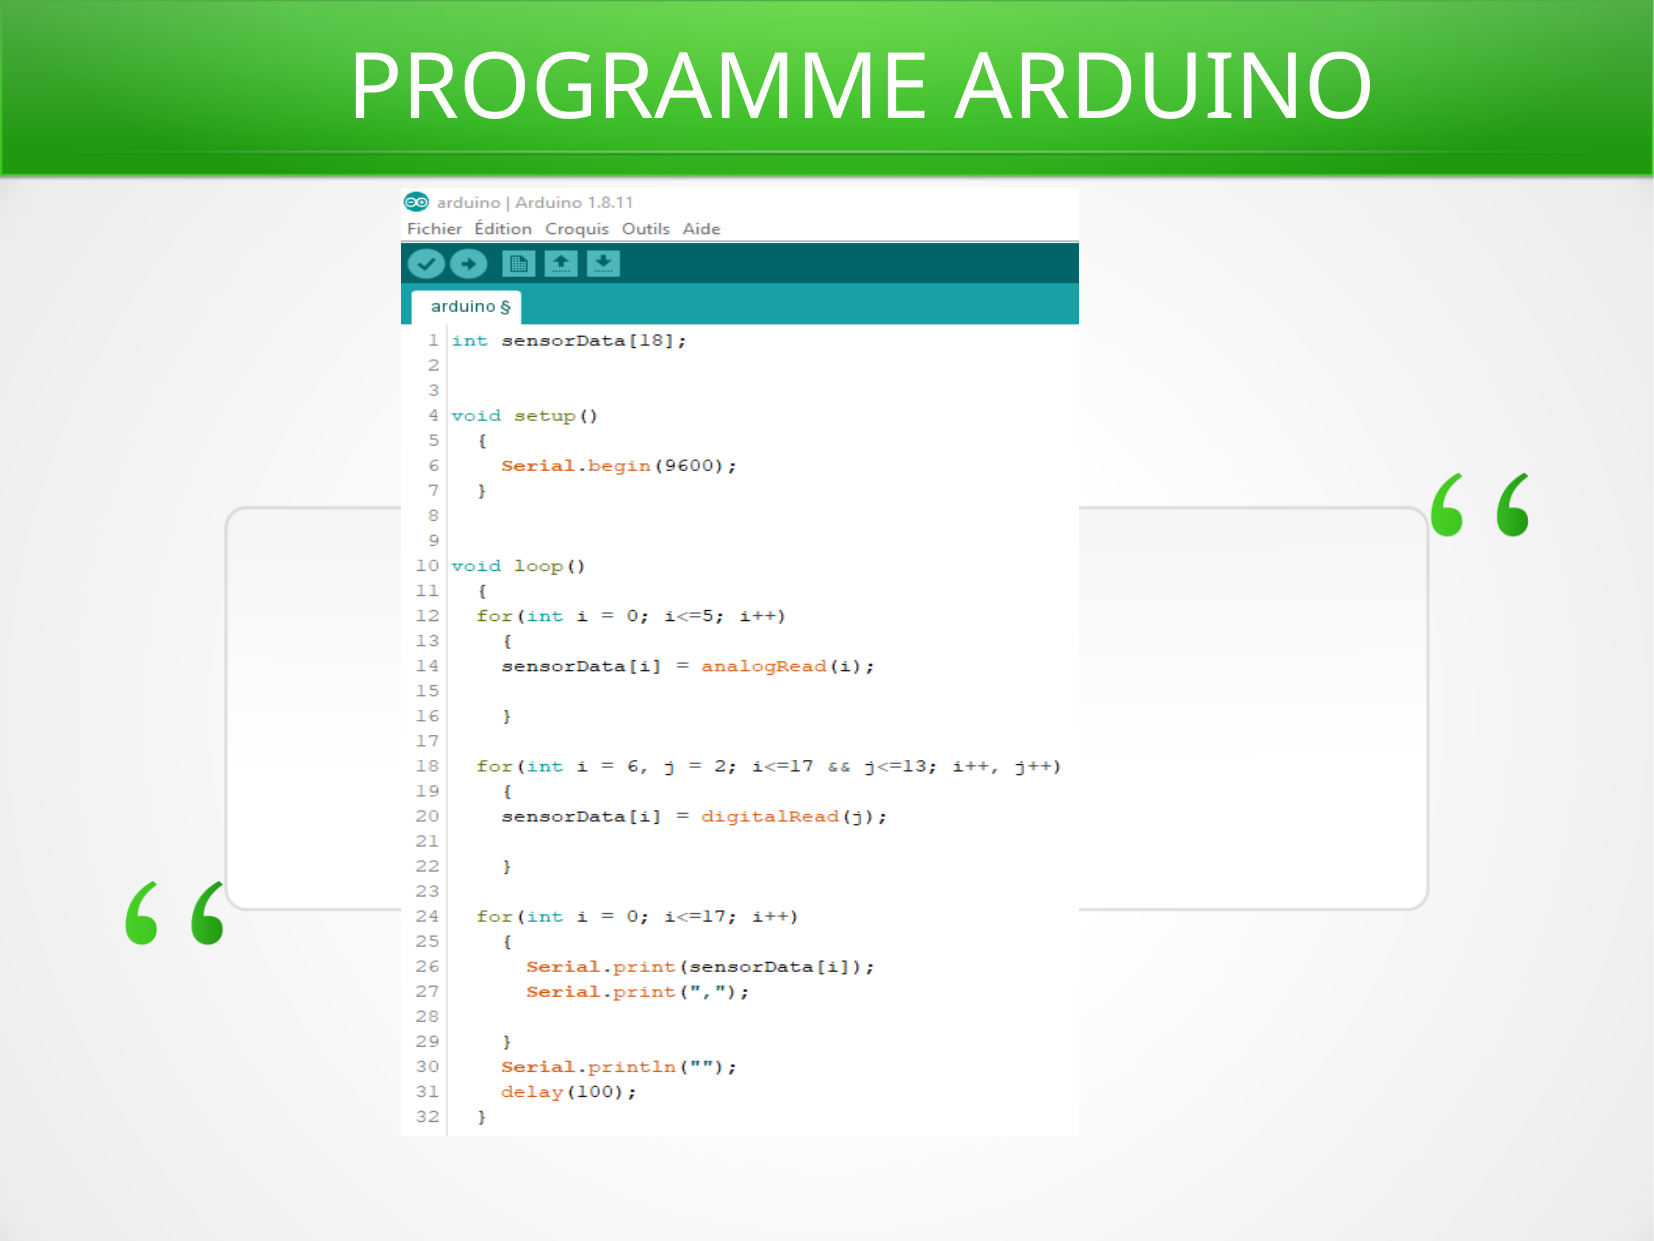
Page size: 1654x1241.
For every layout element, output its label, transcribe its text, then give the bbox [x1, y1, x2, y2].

picture [0, 0, 1654, 1241]
title PROGRAMME ARDUINO [82, 11, 1571, 154]
